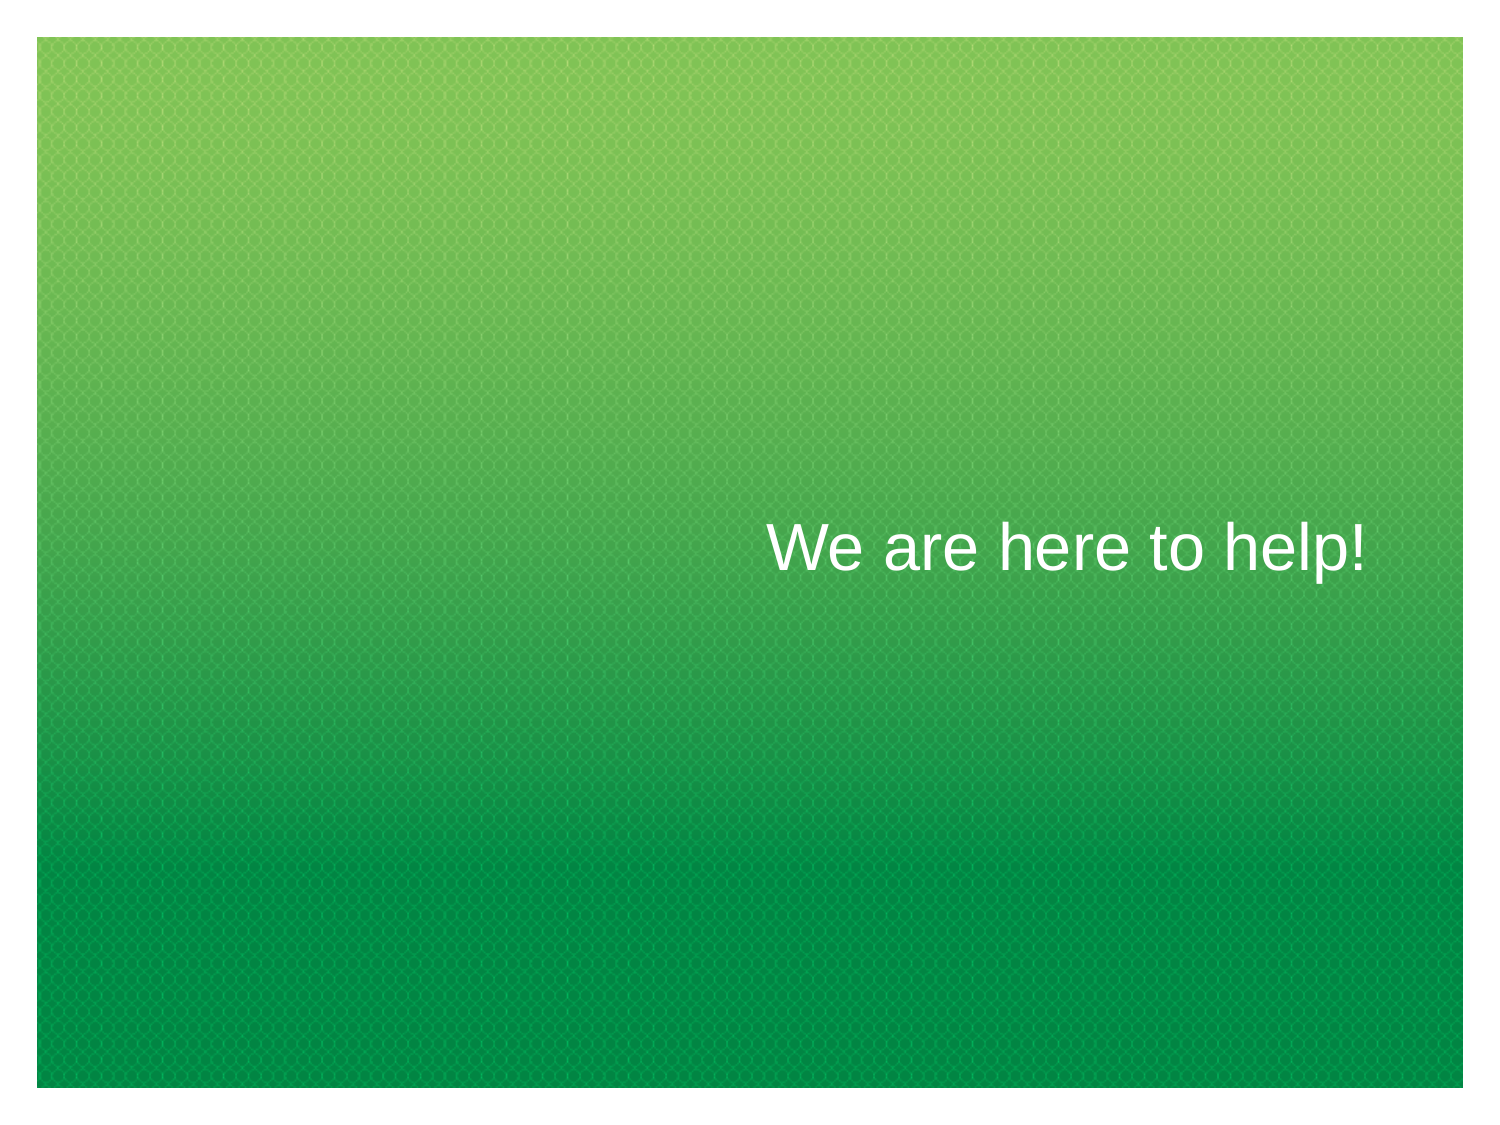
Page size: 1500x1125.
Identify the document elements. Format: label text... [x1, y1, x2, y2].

picture [37, 37, 1463, 1088]
text_box We are here to help! [134, 449, 1369, 638]
